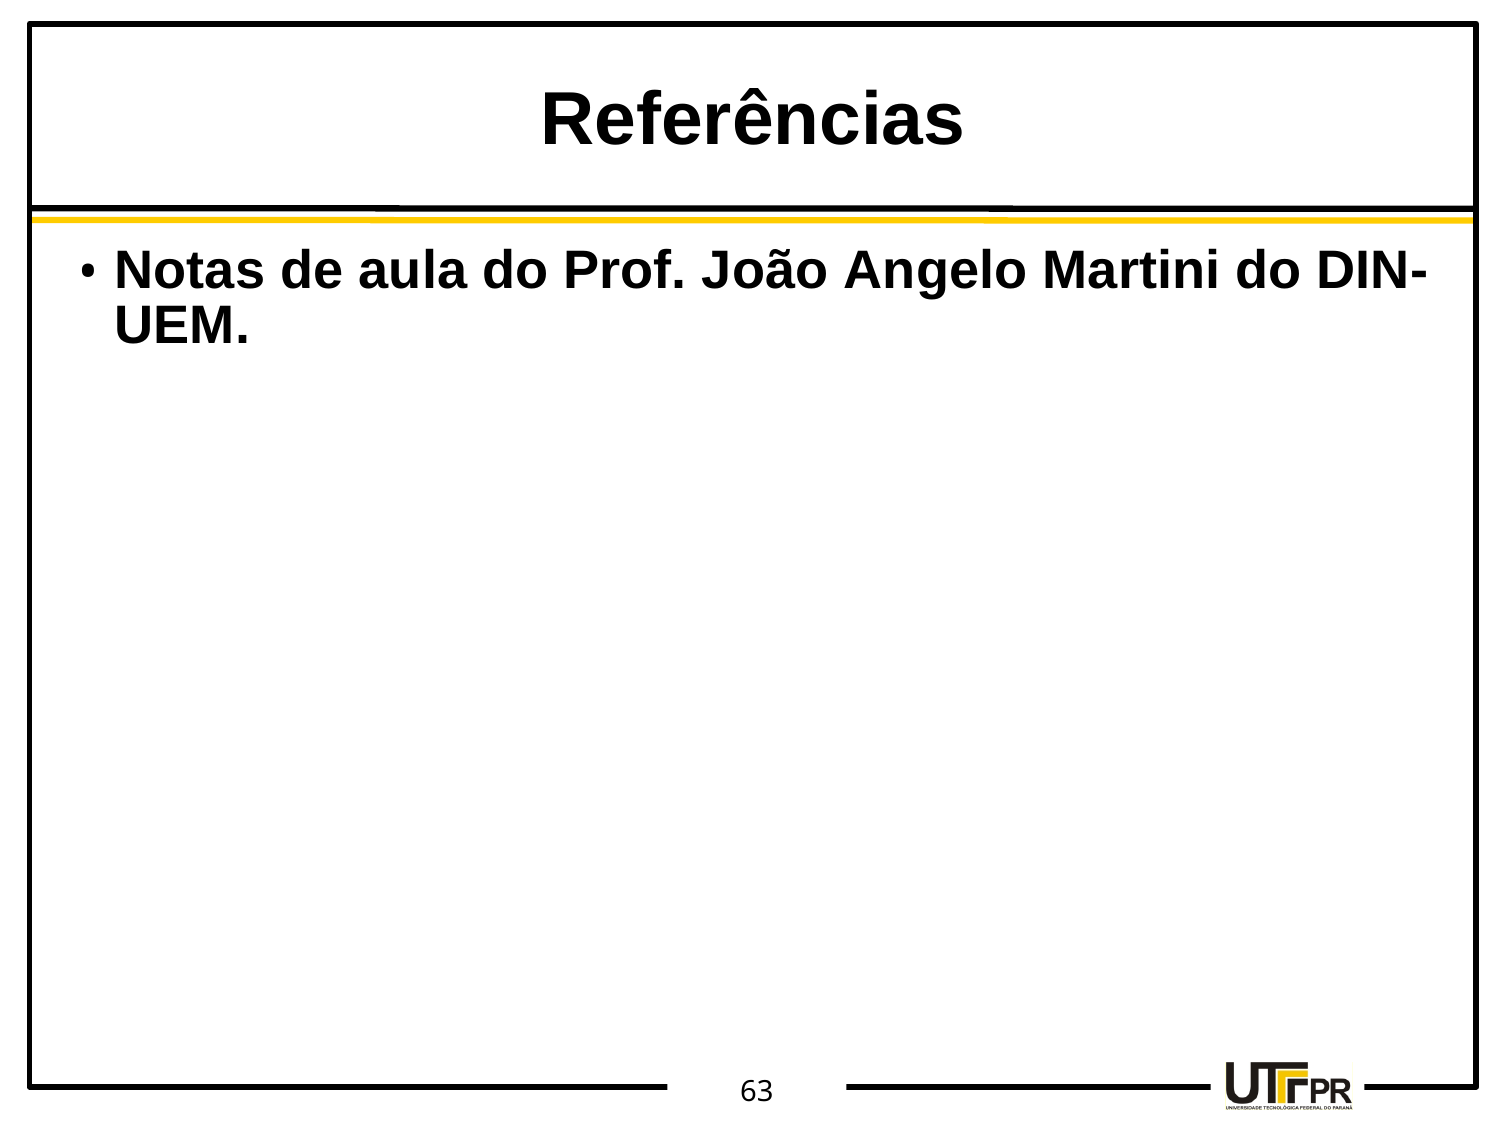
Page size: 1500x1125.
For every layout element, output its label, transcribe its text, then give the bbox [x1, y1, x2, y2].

picture [1225, 1062, 1353, 1110]
title Referências [29, 47, 1477, 195]
list Notas de aula do Prof. João Angelo Martini do DIN-UEM. [41, 245, 1471, 1040]
